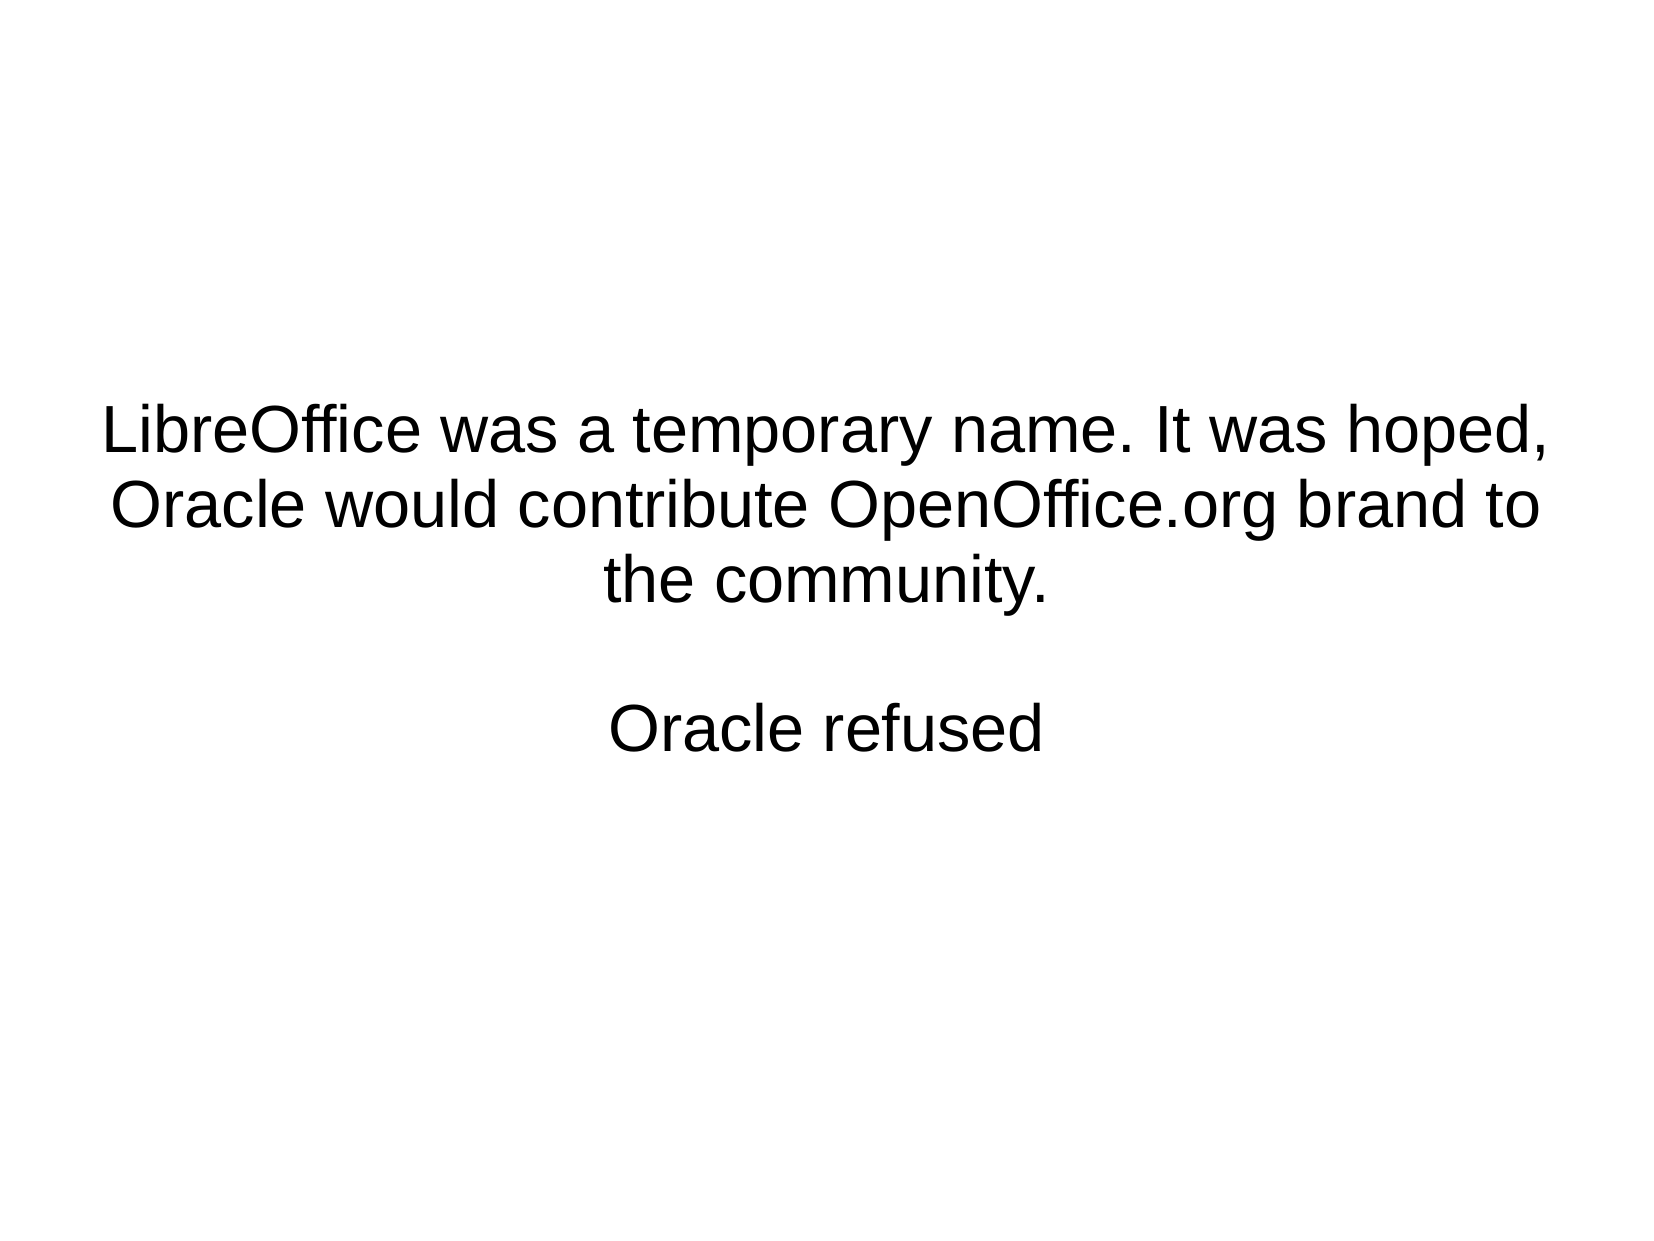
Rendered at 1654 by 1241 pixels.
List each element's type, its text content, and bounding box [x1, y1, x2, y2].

subtitle LibreOffice was a temporary name. It was hoped, Oracle would contribute OpenOffice.org brand to the community. Oracle refused [82, 49, 1571, 1109]
